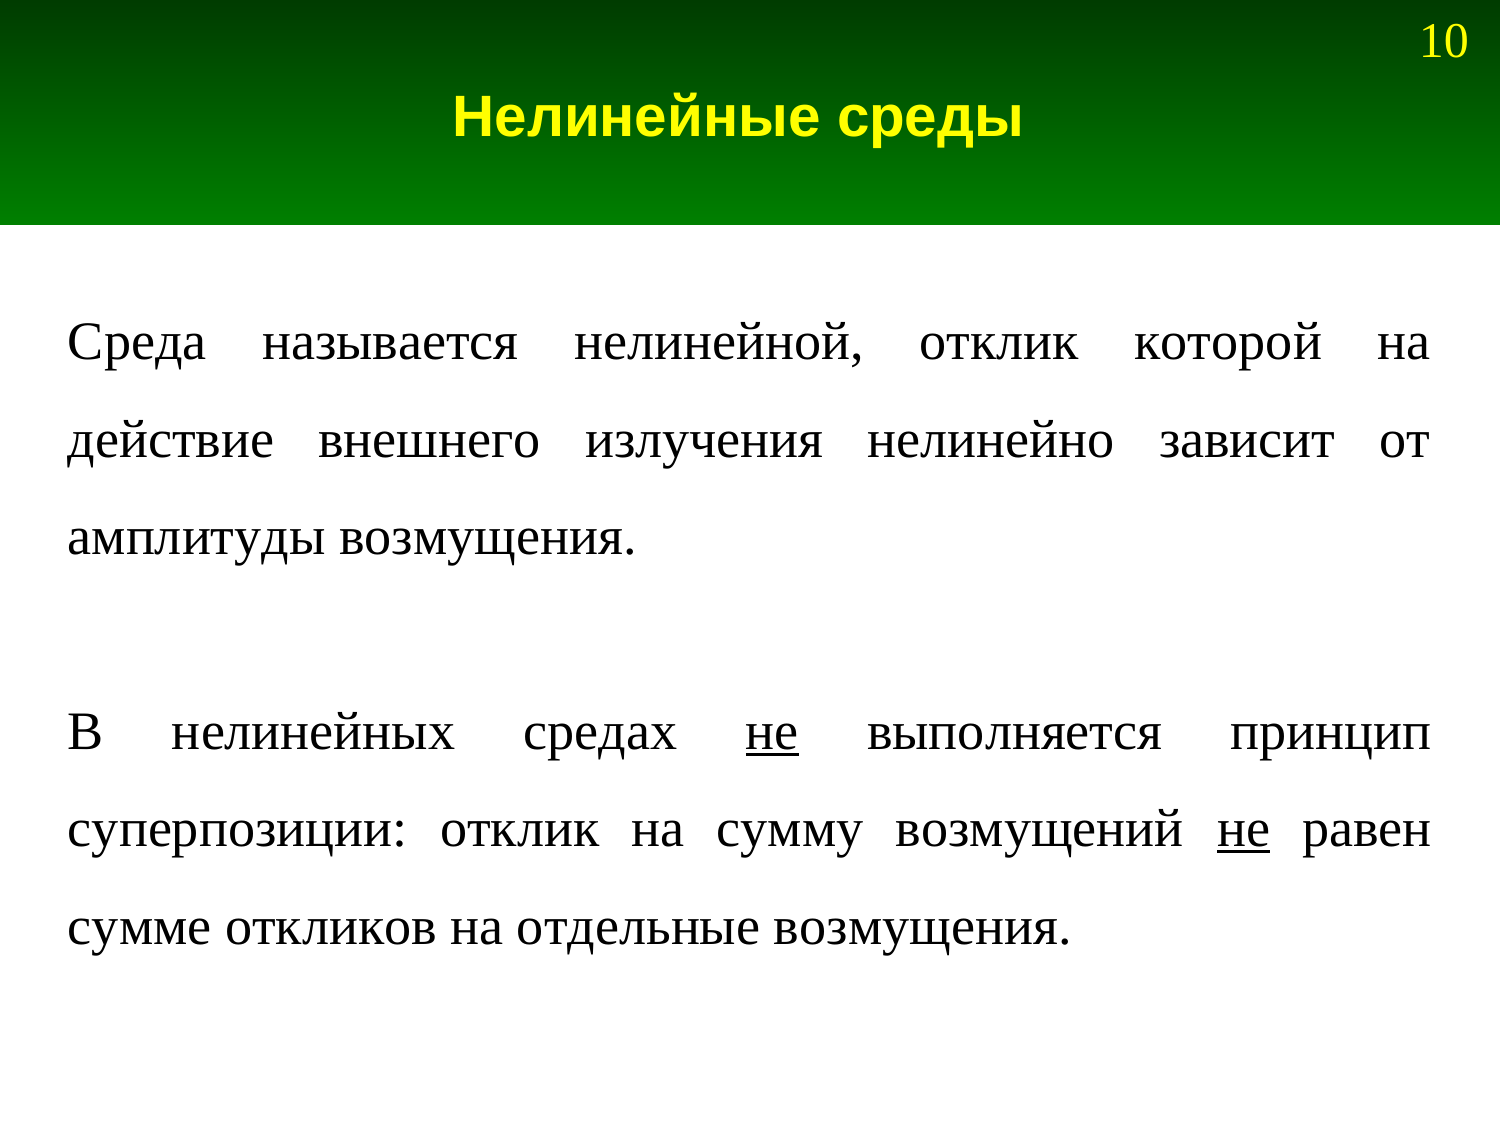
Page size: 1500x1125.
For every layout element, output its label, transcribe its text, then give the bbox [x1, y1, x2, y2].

text_box Среда называется нелинейной, отклик которой на действие внешнего излучения нелинейно зависит от амплитуды возмущения. В нелинейных средах не выполняется принцип суперпозиции: отклик на сумму возмущений не равен сумме откликов на отдельные возмущения. [17, 265, 1447, 963]
title Нелинейные среды [88, 18, 1389, 207]
